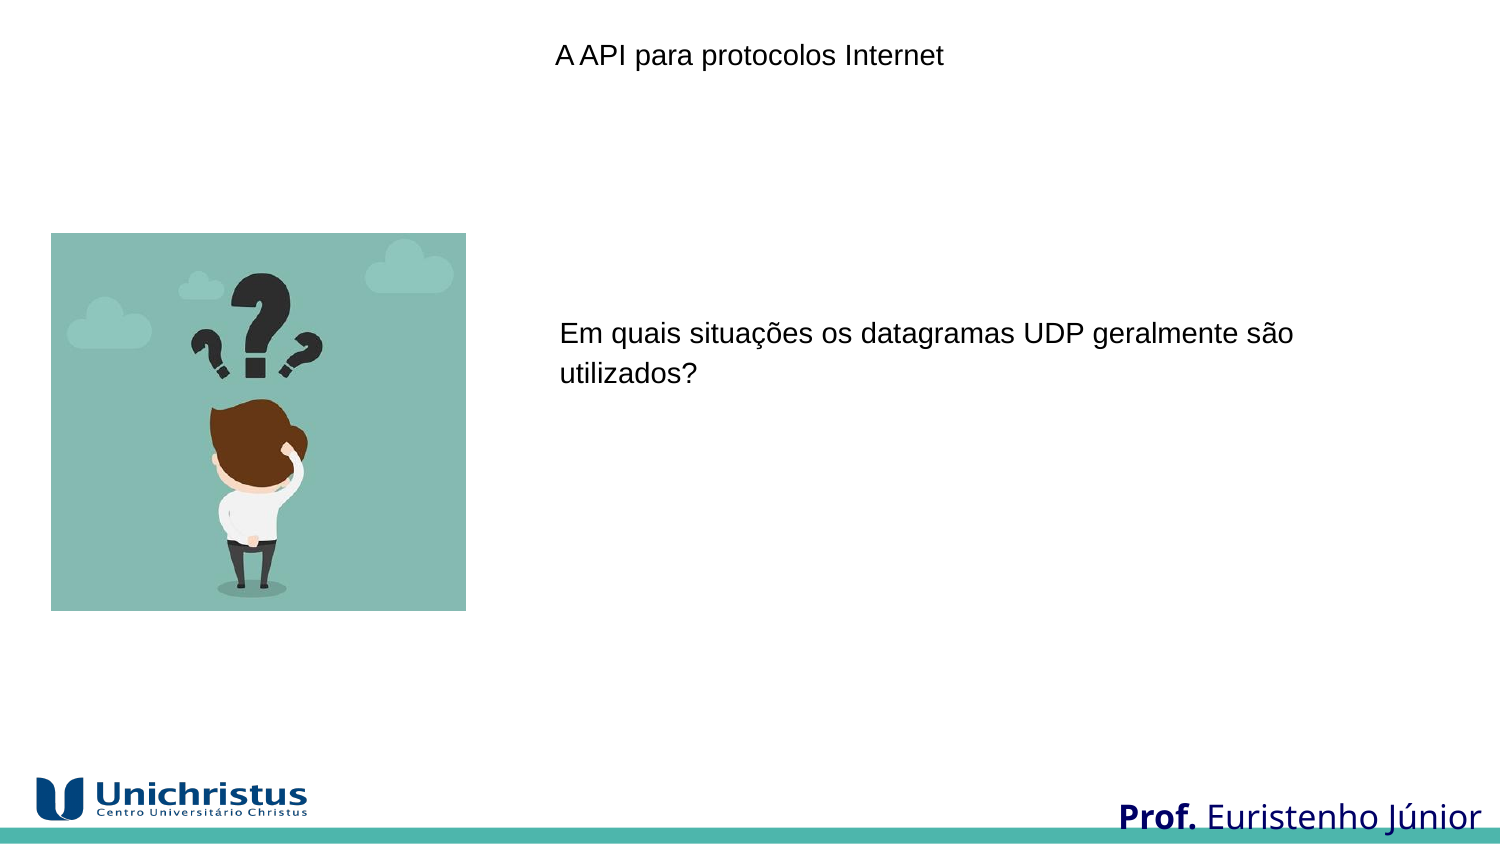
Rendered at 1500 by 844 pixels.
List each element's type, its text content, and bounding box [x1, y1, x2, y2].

list Em quais situações os datagramas UDP geralmente são utilizados? [544, 152, 1449, 750]
picture [32, 775, 311, 822]
title A API para protocolos Internet [51, 20, 1449, 137]
picture [51, 233, 466, 611]
